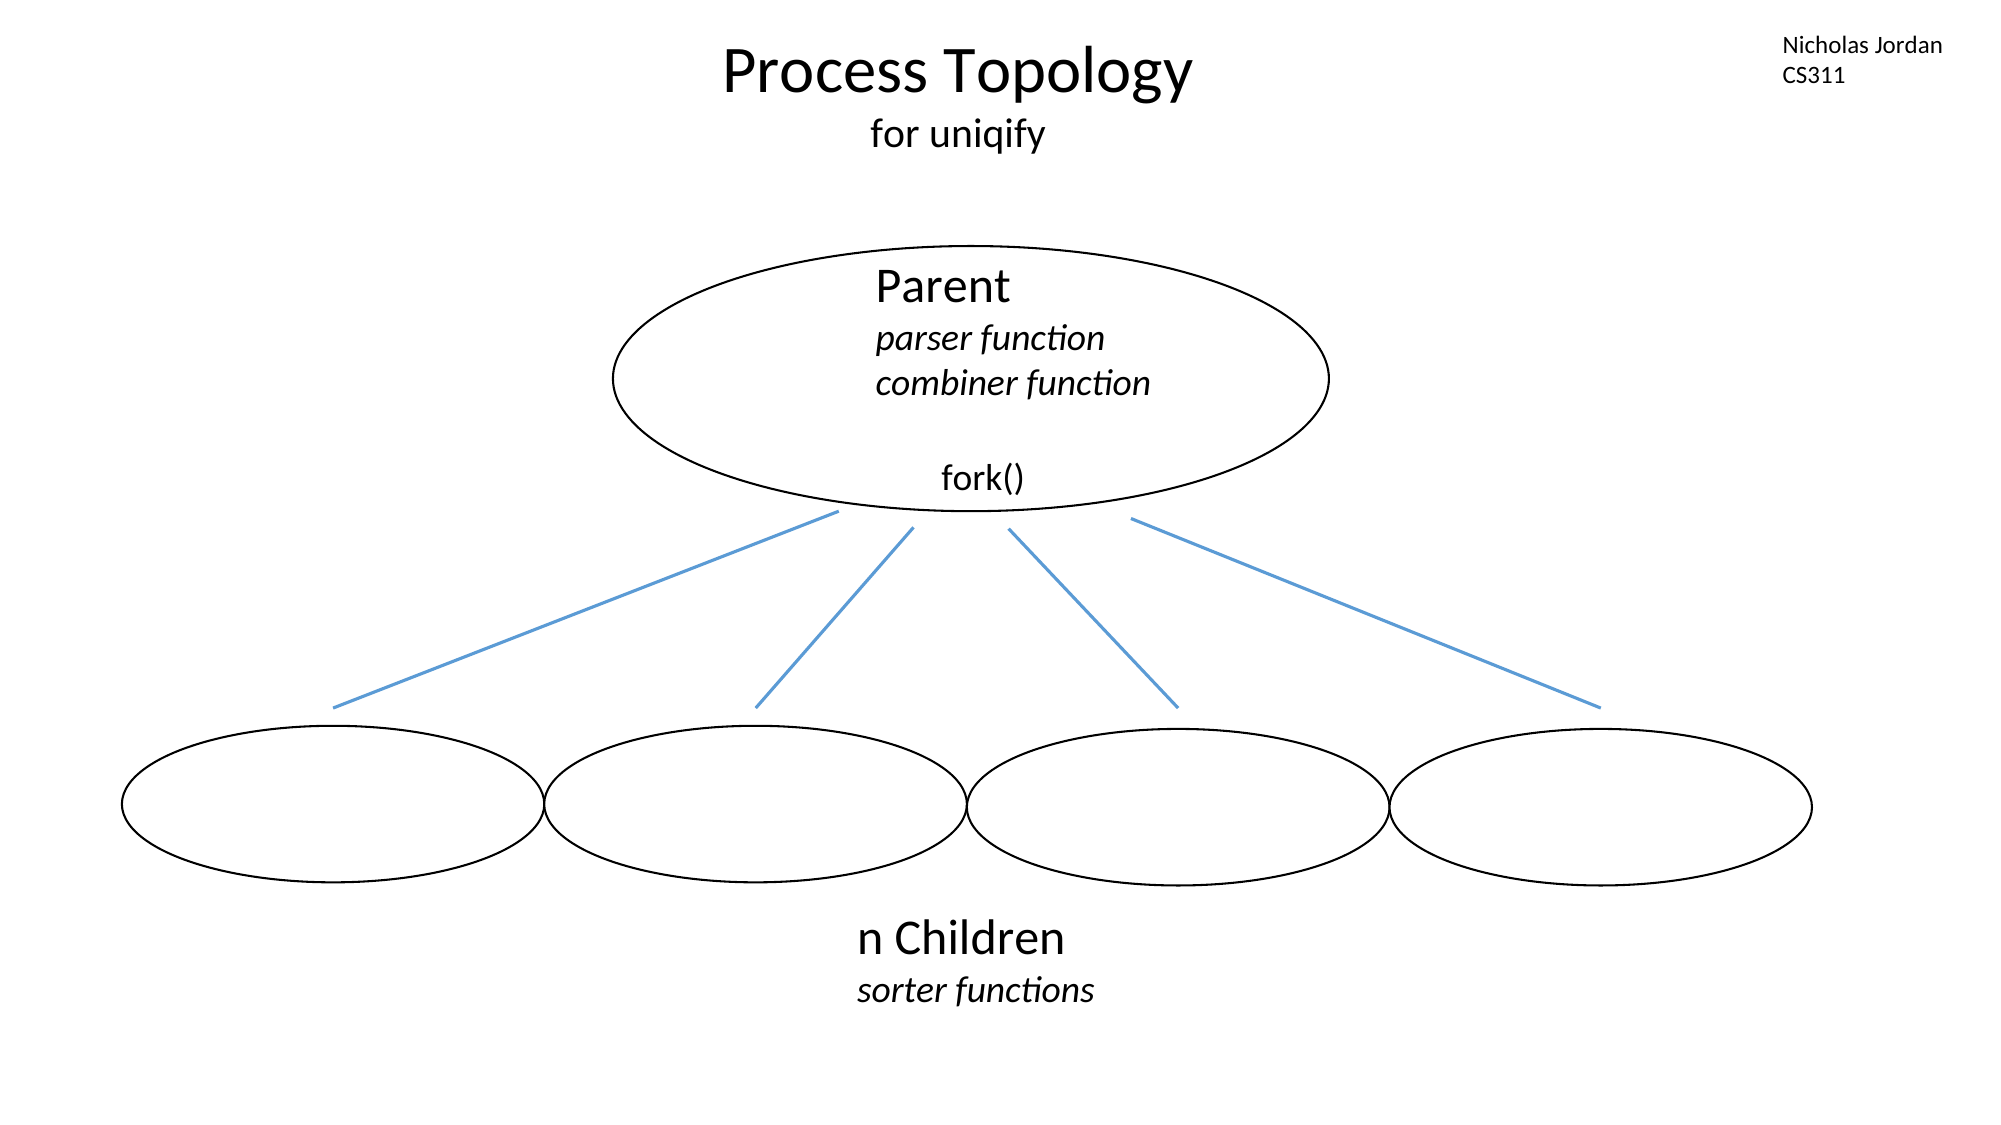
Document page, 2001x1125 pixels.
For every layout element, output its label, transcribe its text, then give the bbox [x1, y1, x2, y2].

text_box Process Topology for uniqify [707, 18, 1209, 164]
text_box fork() [926, 445, 1040, 507]
text_box n Children sorter functions [842, 896, 1110, 1018]
text_box Nicholas Jordan CS311 [1767, 21, 1965, 97]
text_box [612, 252, 1329, 512]
text_box Parent parser function combiner function [860, 244, 1208, 411]
text_box [121, 725, 1812, 886]
